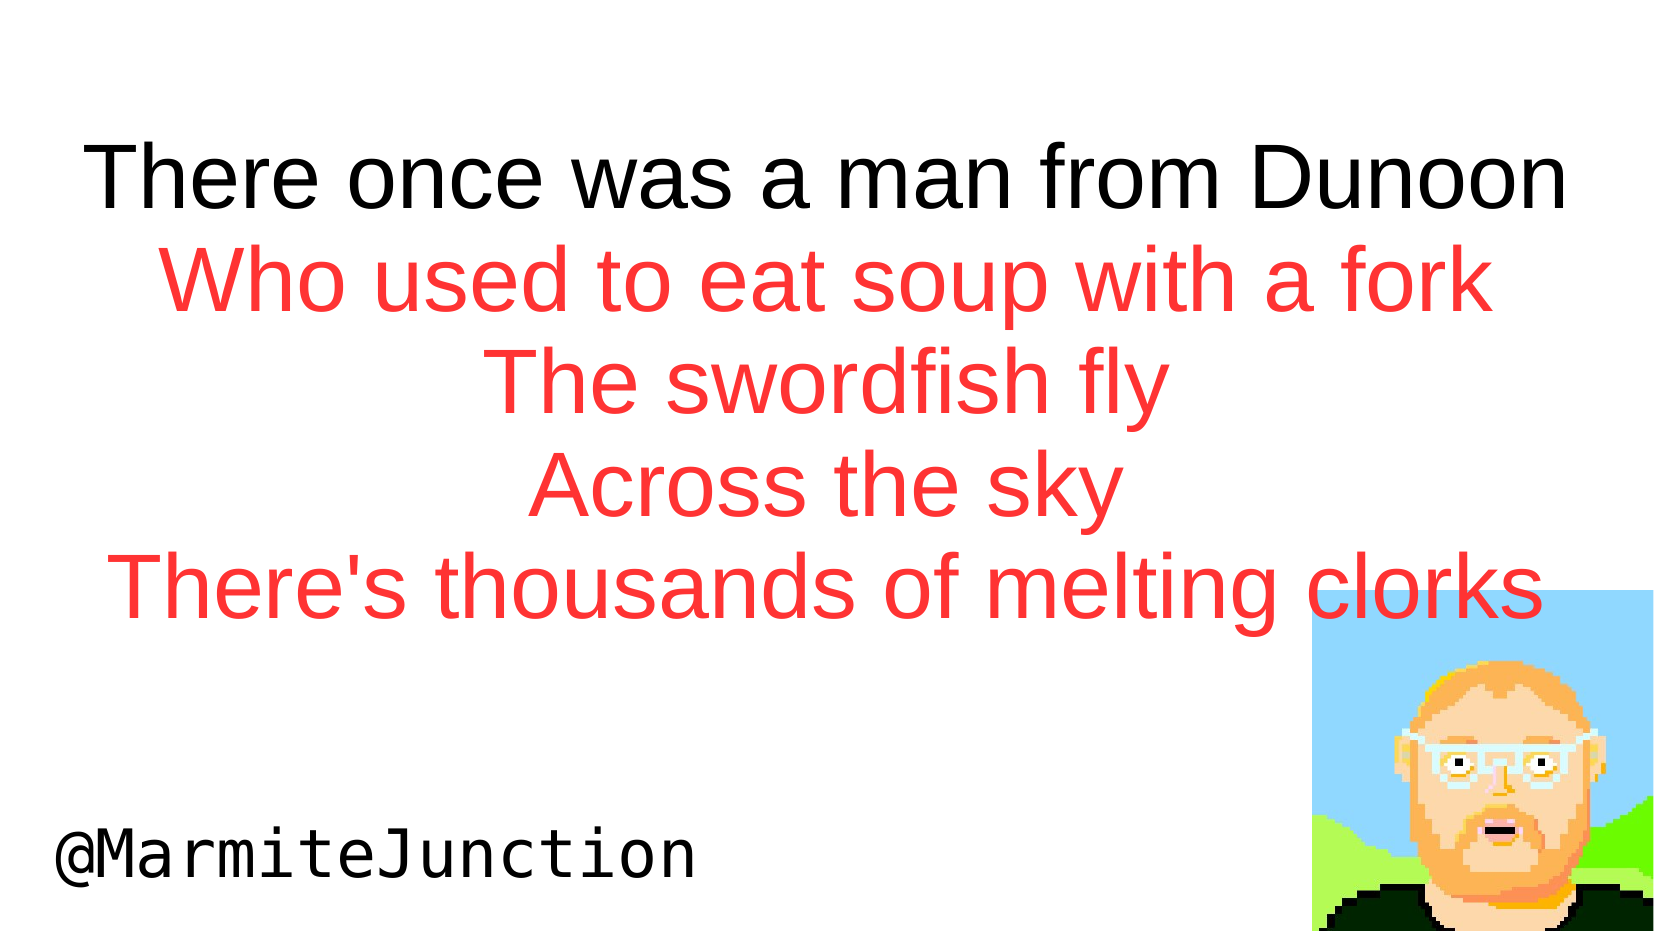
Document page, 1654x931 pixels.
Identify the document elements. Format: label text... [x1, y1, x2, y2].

text_box There once was a man from Dunoon Who used to eat soup with a fork The swordfish fly Across the sky There's thousands of melting clorks [0, 118, 1654, 674]
picture [1312, 674, 1654, 931]
text_box @MarmiteJunction [40, 808, 715, 901]
